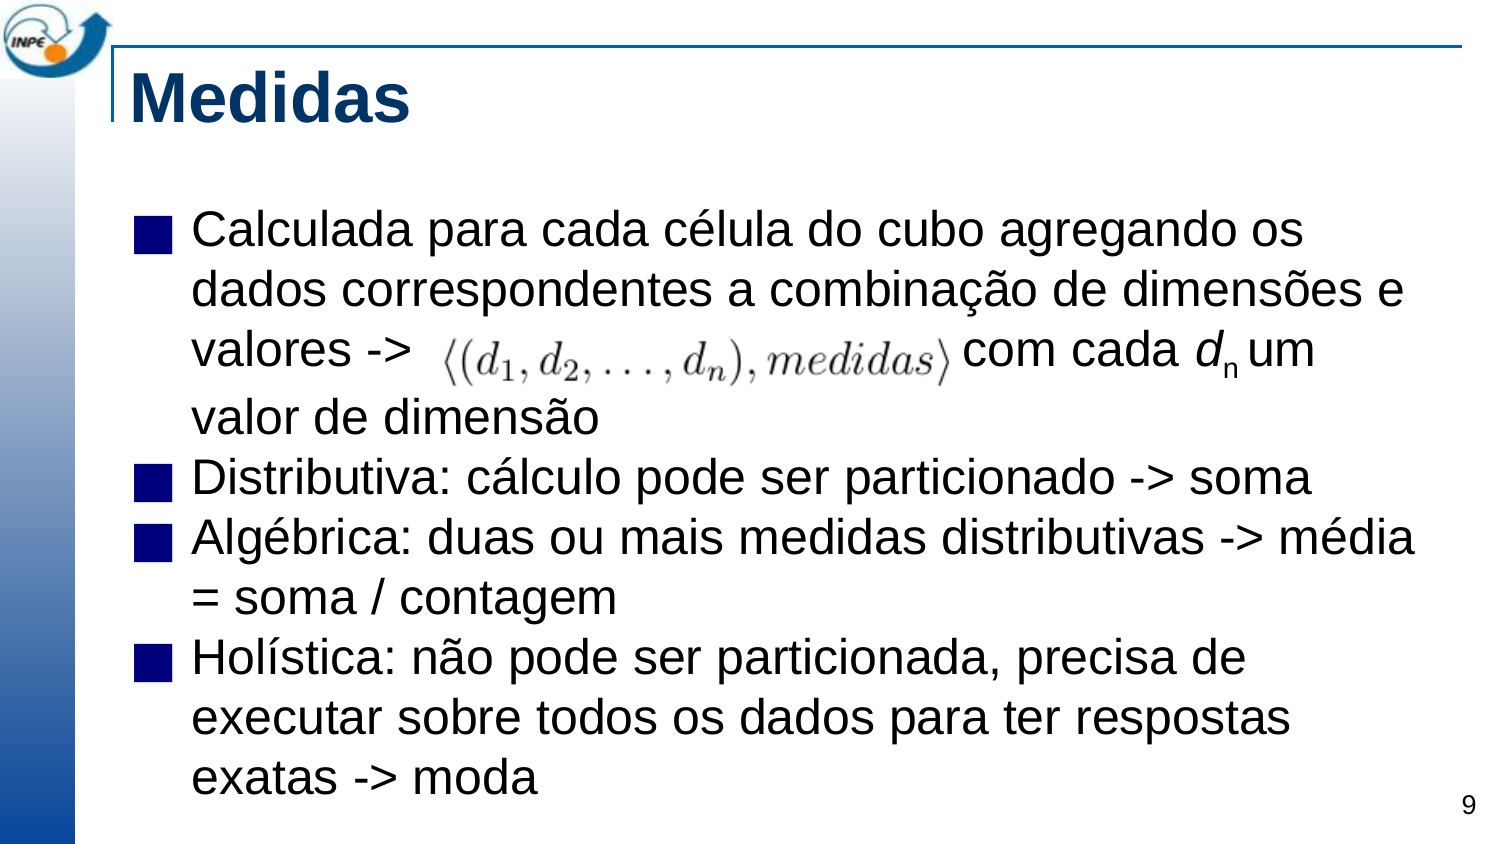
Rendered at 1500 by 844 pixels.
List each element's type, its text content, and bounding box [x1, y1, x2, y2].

picture [0, 0, 113, 79]
slide_number <number> [1403, 779, 1494, 844]
picture [429, 325, 954, 391]
list Calculada para cada célula do cubo agregando os dados correspondentes a combinação de dimensões e valores -> com com cada dn um valor de dimensão Distributiva: cálculo pode ser particionado -> soma Algébrica: duas ou mais medidas distributivas -> média = soma / contagem Holística: não pode ser particionada, precisa de executar sobre todos os dados para ter respostas exatas -> moda [99, 187, 1450, 769]
title Medidas [112, 46, 1450, 141]
